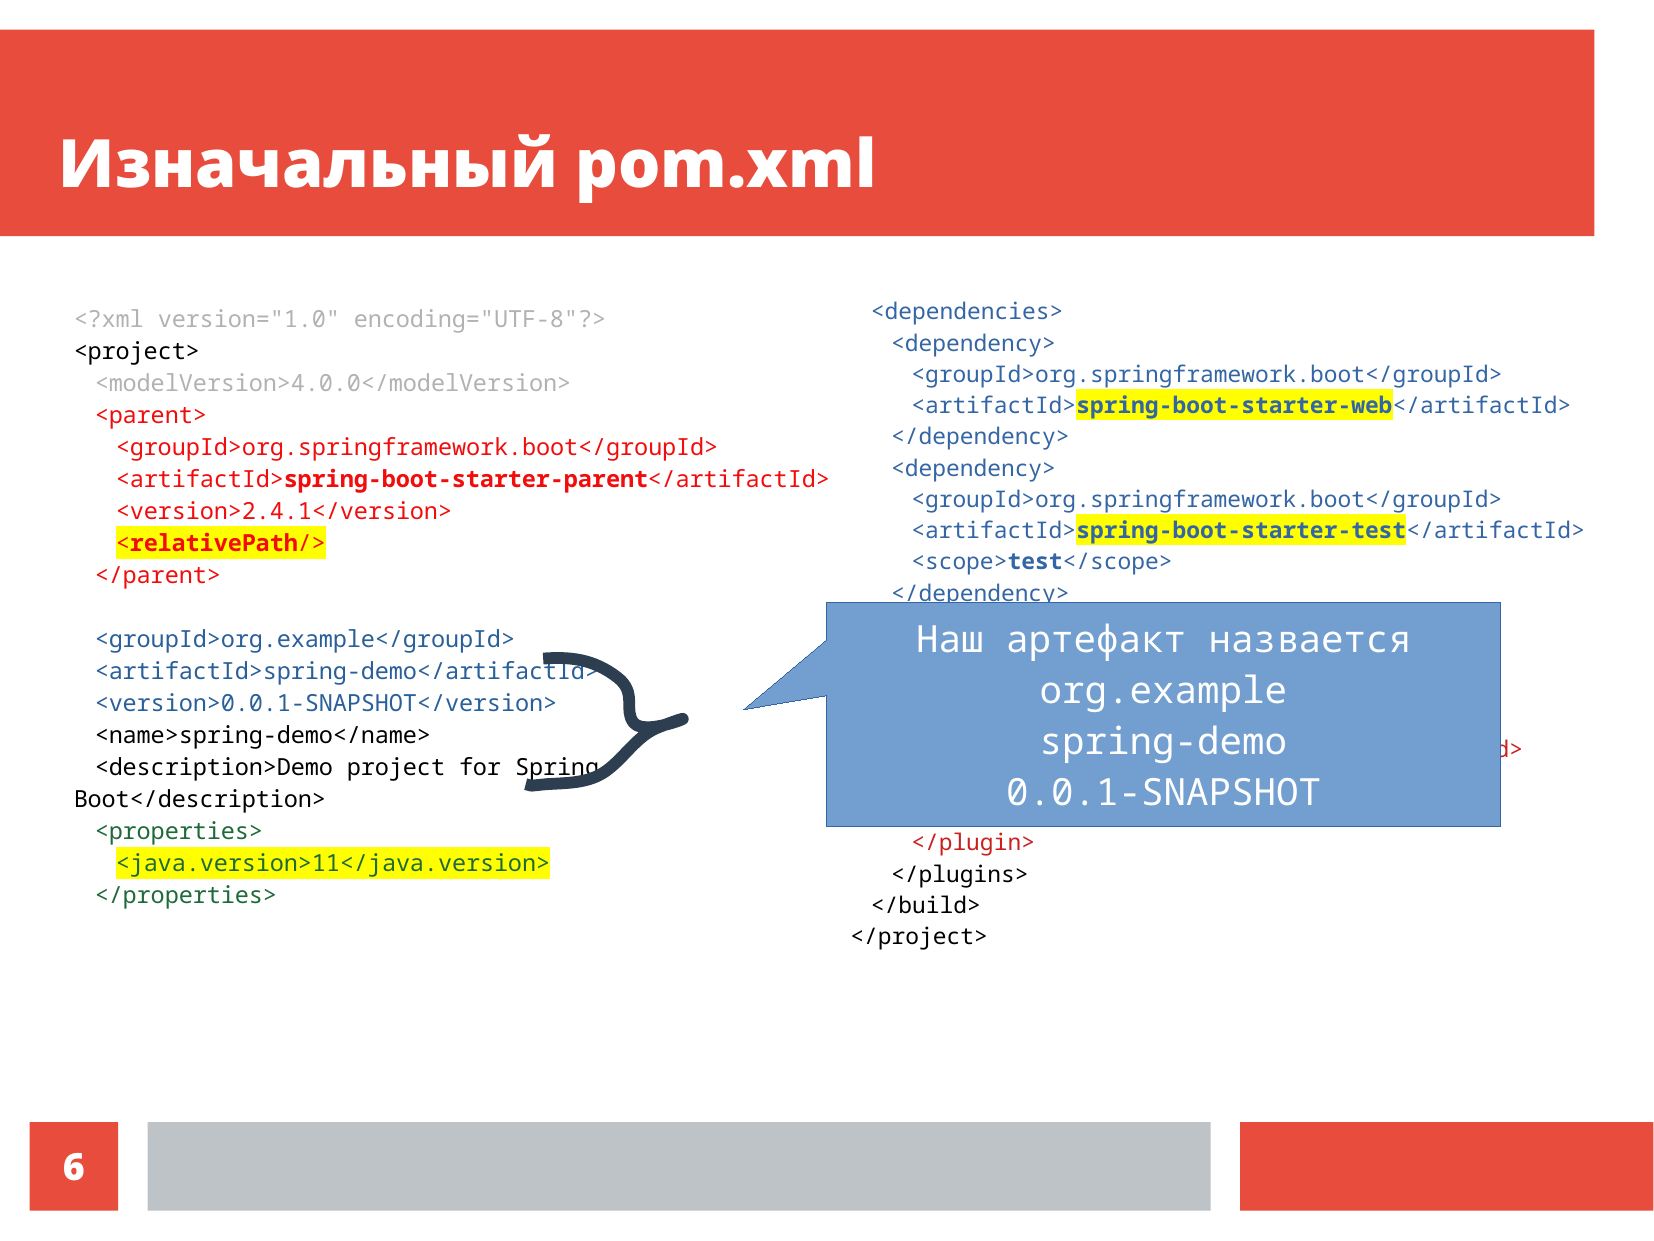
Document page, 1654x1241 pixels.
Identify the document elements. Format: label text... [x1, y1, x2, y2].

text_box <?xml version="1.0" encoding="UTF-8"?> <project> <modelVersion>4.0.0</modelVersion> <parent> <groupId>org.springframework.boot</groupId> <artifactId>spring-boot-starter-parent</artifactId> <version>2.4.1</version> <relativePath/> </parent> <groupId>org.example</groupId> <artifactId>spring-demo</artifactId> <version>0.0.1-SNAPSHOT</version> <name>spring-demo</name> <description>Demo project for Spring Boot</description> <properties> <java.version>11</java.version> </properties> [59, 295, 850, 957]
text_box <dependencies> <dependency> <groupId>org.springframework.boot</groupId> <artifactId>spring-boot-starter-web</artifactId> </dependency> <dependency> <groupId>org.springframework.boot</groupId> <artifactId>spring-boot-starter-test</artifactId> <scope>test</scope> </dependency> </dependencies> <build> <plugins> <plugin> <groupId>org.springframework.boot</groupId> <artifactId>spring-boot-maven-plugin</artifactId> </plugin> </plugins> </build> </project> [850, 295, 1595, 969]
title Изначальный pom.xml [59, 59, 1595, 207]
text_box Наш артефакт назвается org.example spring-demo 0.0.1-SNAPSHOT [743, 602, 1501, 827]
